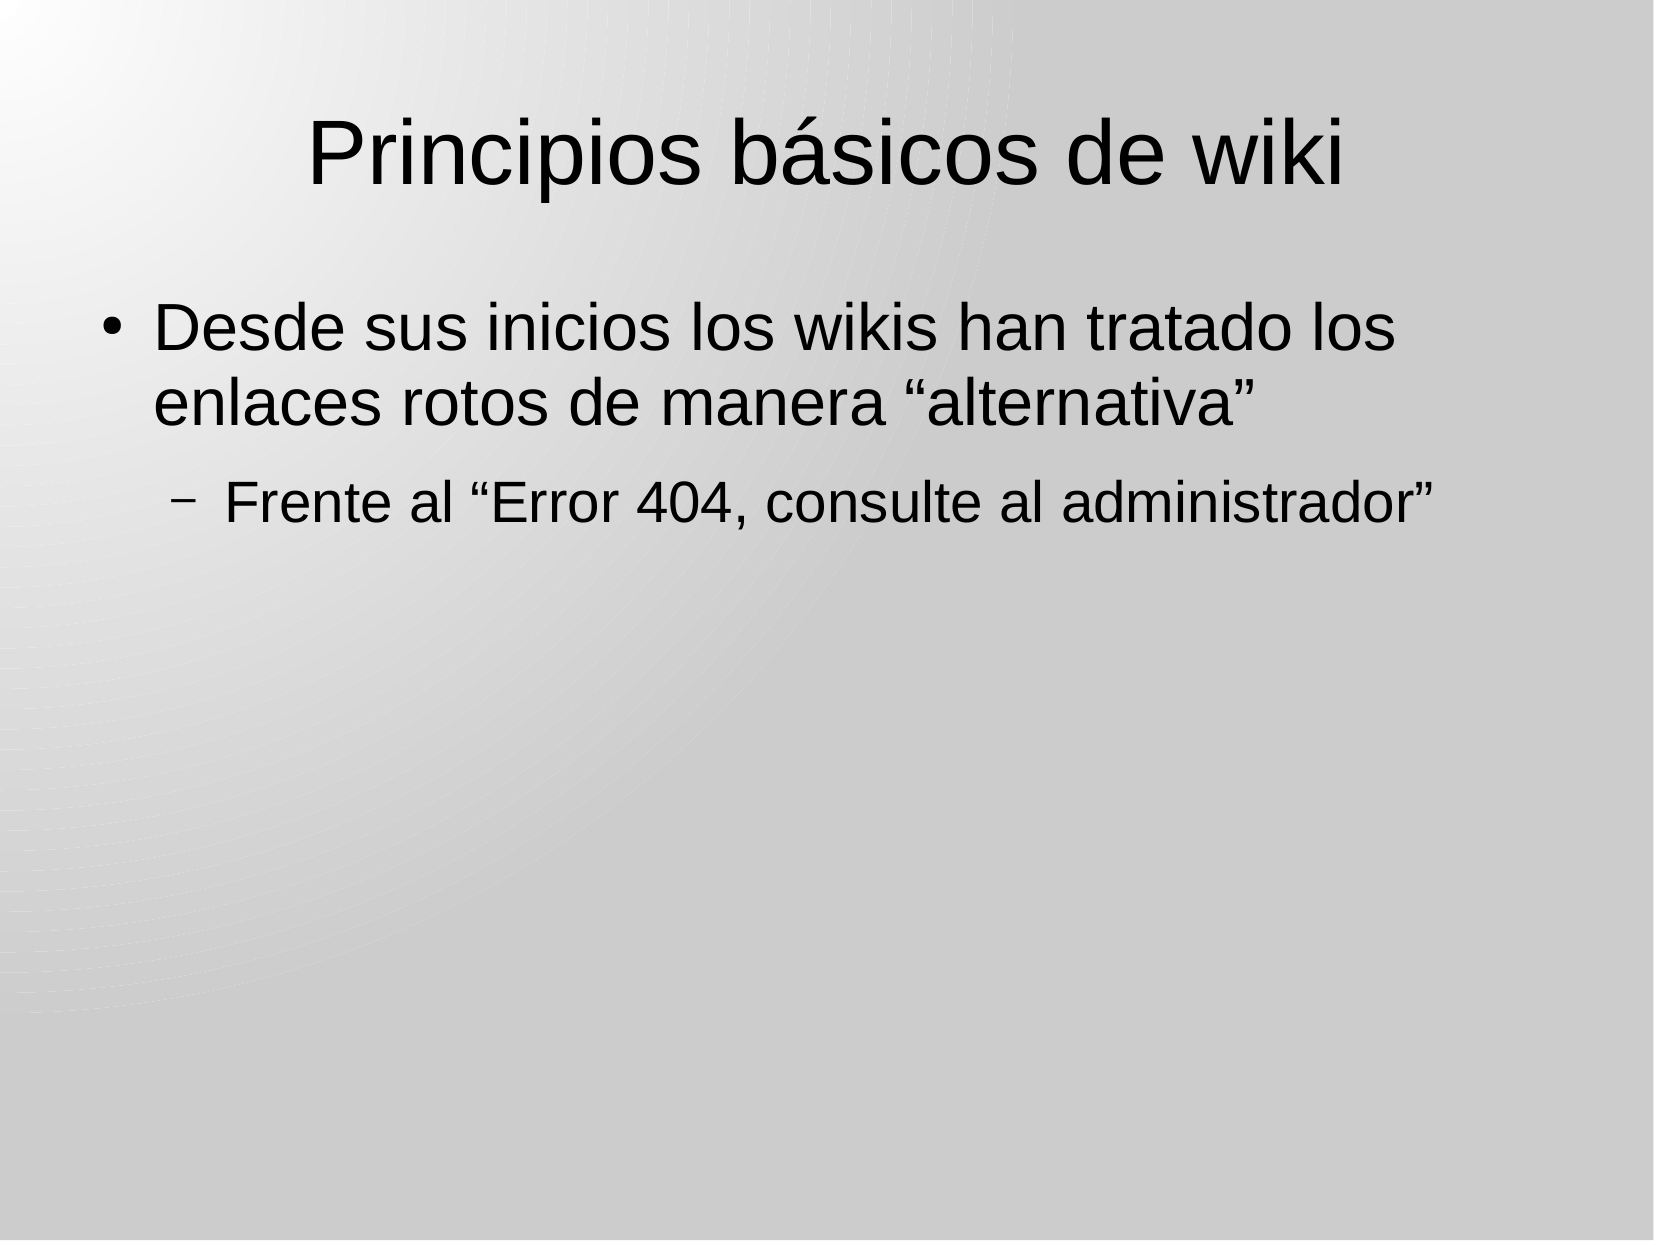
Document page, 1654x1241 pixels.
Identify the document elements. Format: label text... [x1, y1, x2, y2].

title Principios básicos de wiki [82, 56, 1571, 250]
list Desde sus inicios los wikis han tratado los enlaces rotos de manera “alternativa” Frente al “Error 404, consulte al administrador” [82, 290, 1538, 1109]
